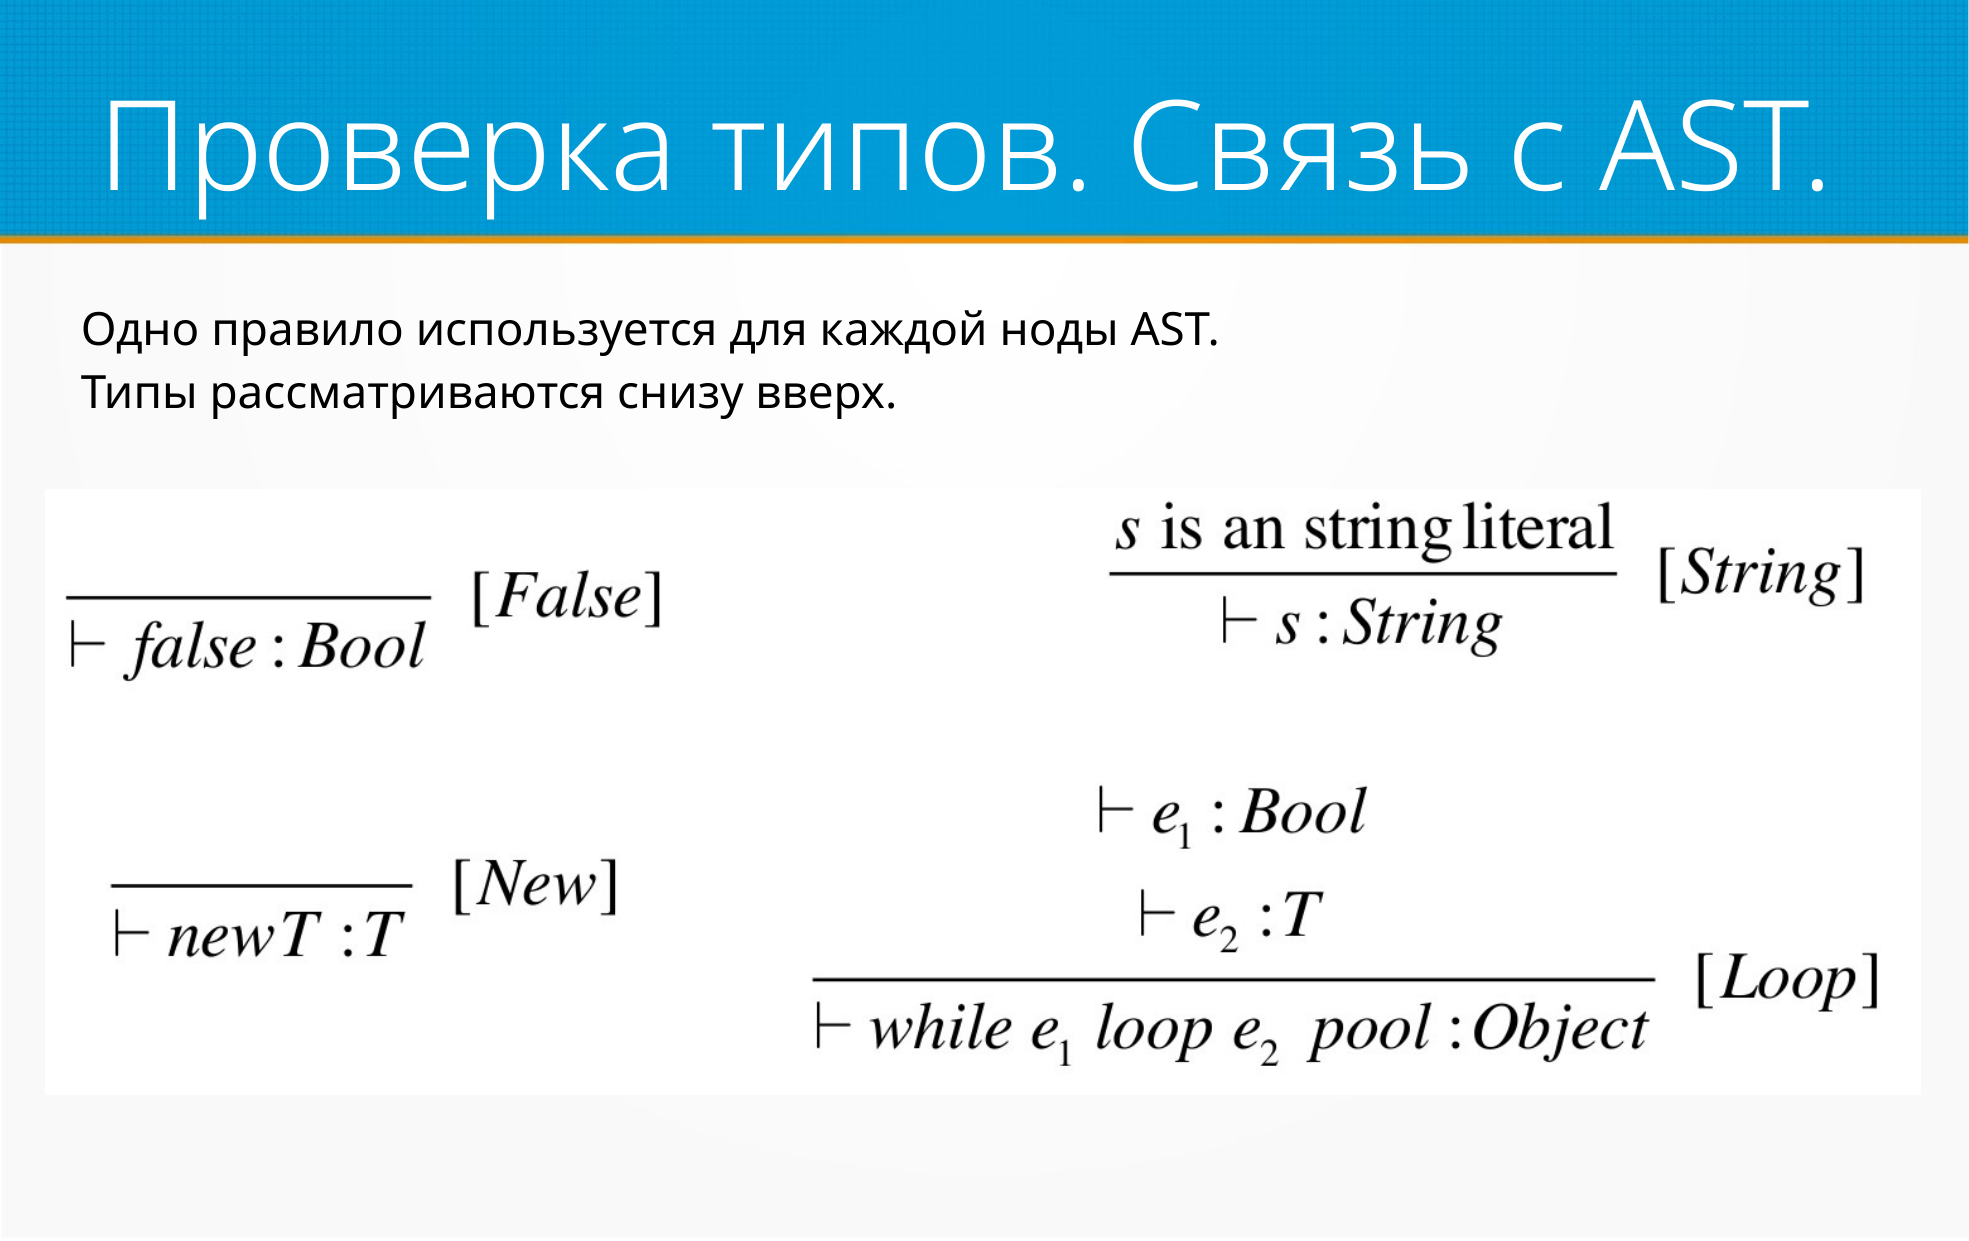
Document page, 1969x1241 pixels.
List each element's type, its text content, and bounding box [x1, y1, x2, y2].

title Проверка типов. Связь с AST. [98, 19, 1870, 227]
picture [0, 233, 1969, 1241]
text_box Одно правило используется для каждой ноды AST. Типы рассматриваются снизу вверх. [75, 300, 1327, 419]
